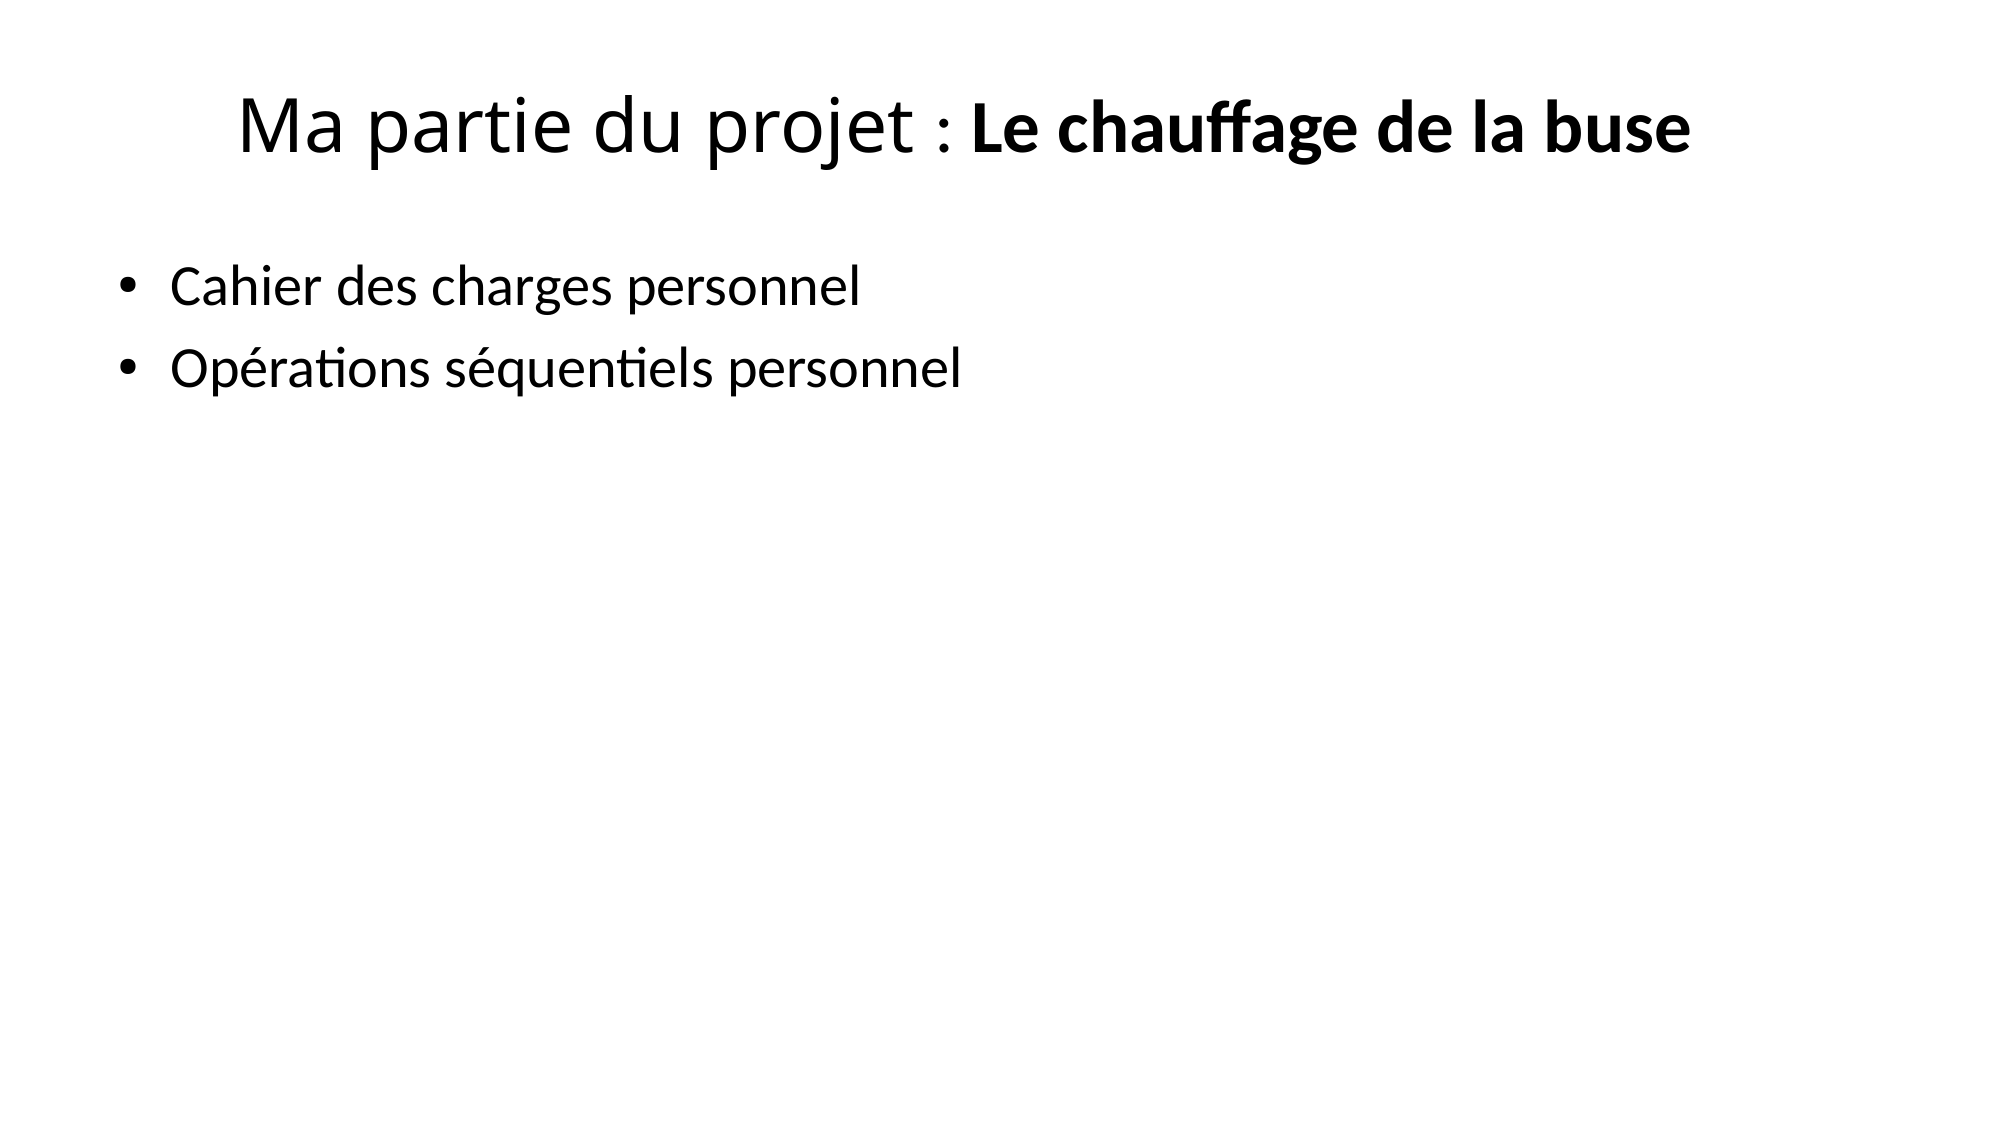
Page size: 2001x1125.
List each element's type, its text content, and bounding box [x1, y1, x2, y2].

list Cahier des charges personnel Opérations séquentiels personnel [99, 263, 1900, 1006]
title Ma partie du projet : Le chauffage de la buse [236, 0, 1737, 263]
